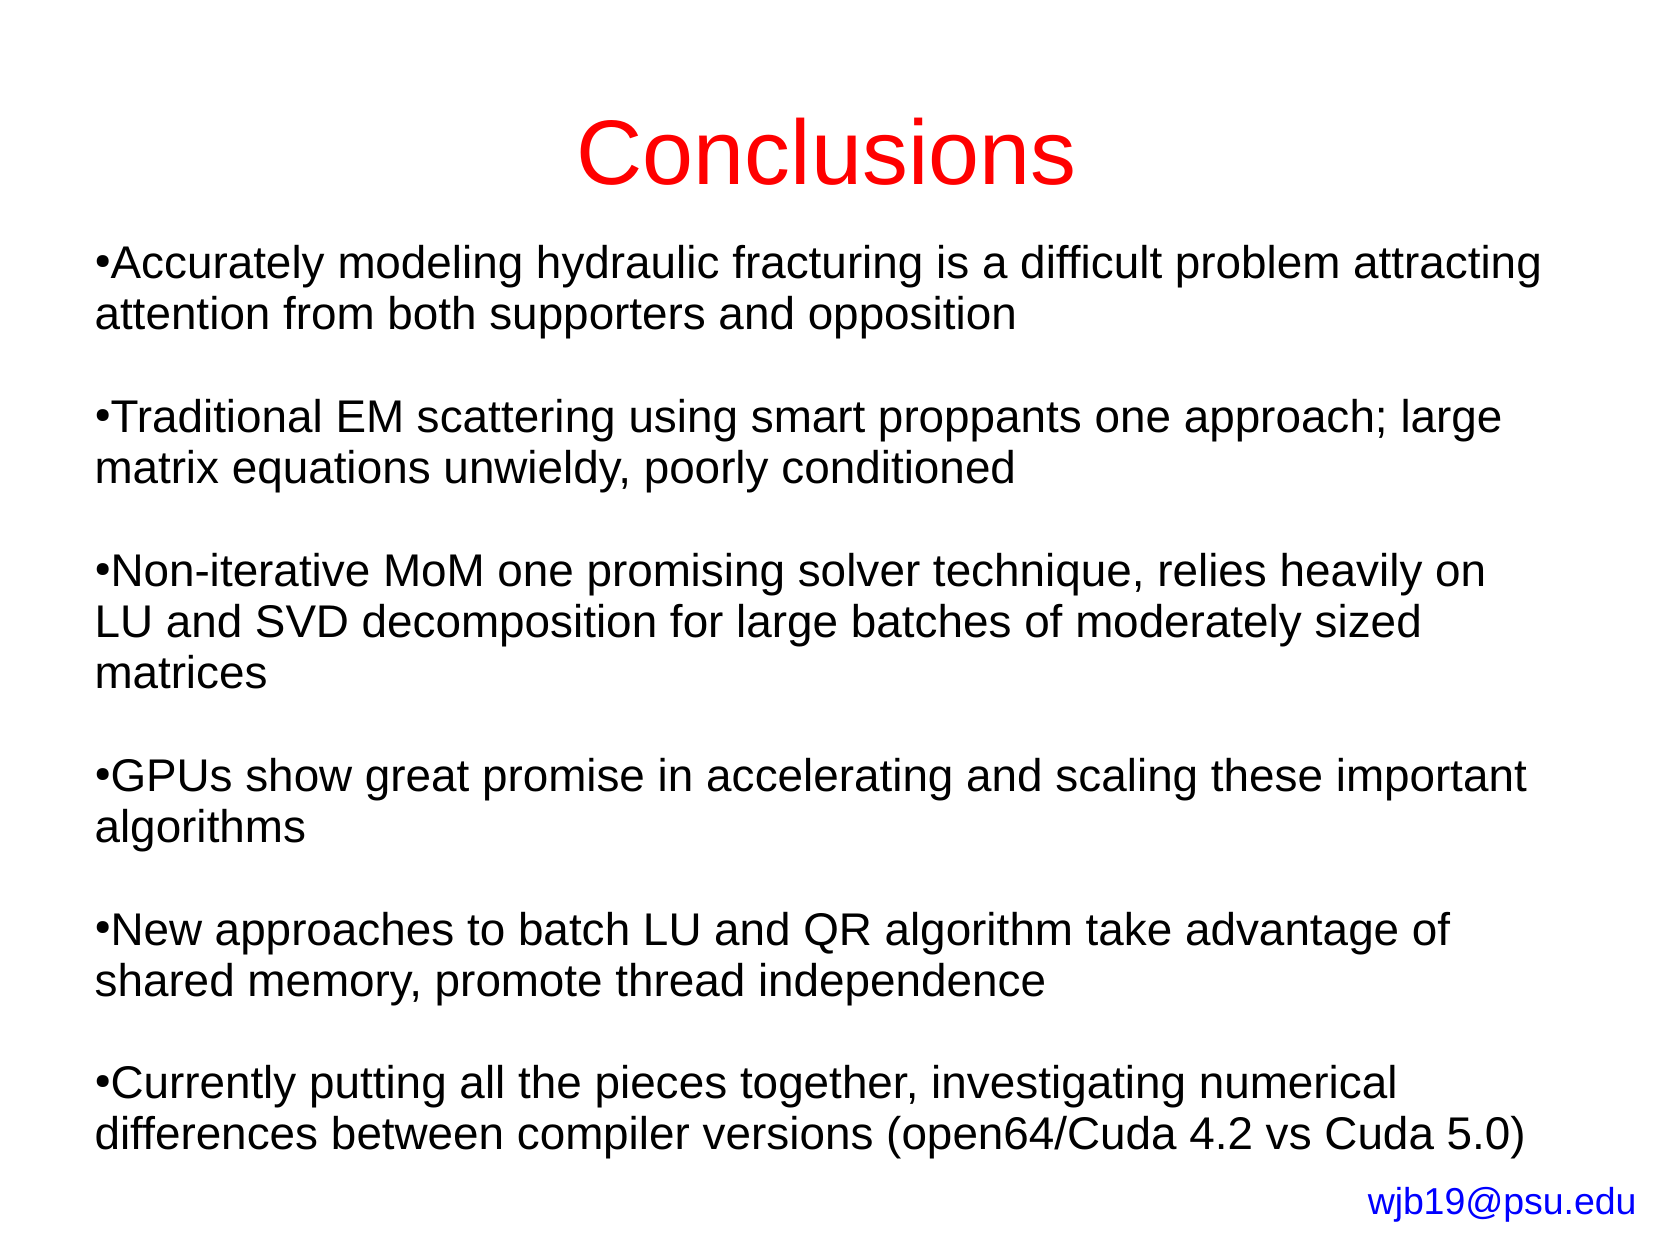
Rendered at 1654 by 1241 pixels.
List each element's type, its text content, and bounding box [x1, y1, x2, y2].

subtitle Accurately modeling hydraulic fracturing is a difficult problem attracting attention from both supporters and opposition Traditional EM scattering using smart proppants one approach; large matrix equations unwieldy, poorly conditioned Non-iterative MoM one promising solver technique, relies heavily on LU and SVD decomposition for large batches of moderately sized matrices GPUs show great promise in accelerating and scaling these important algorithms New approaches to batch LU and QR algorithm take advantage of shared memory, promote thread independence Currently putting all the pieces together, investigating numerical differences between compiler versions (open64/Cuda 4.2 vs Cuda 5.0) [94, 237, 1550, 1160]
title Conclusions [82, 49, 1571, 257]
text_box wjb19@psu.edu [1353, 1173, 1652, 1231]
